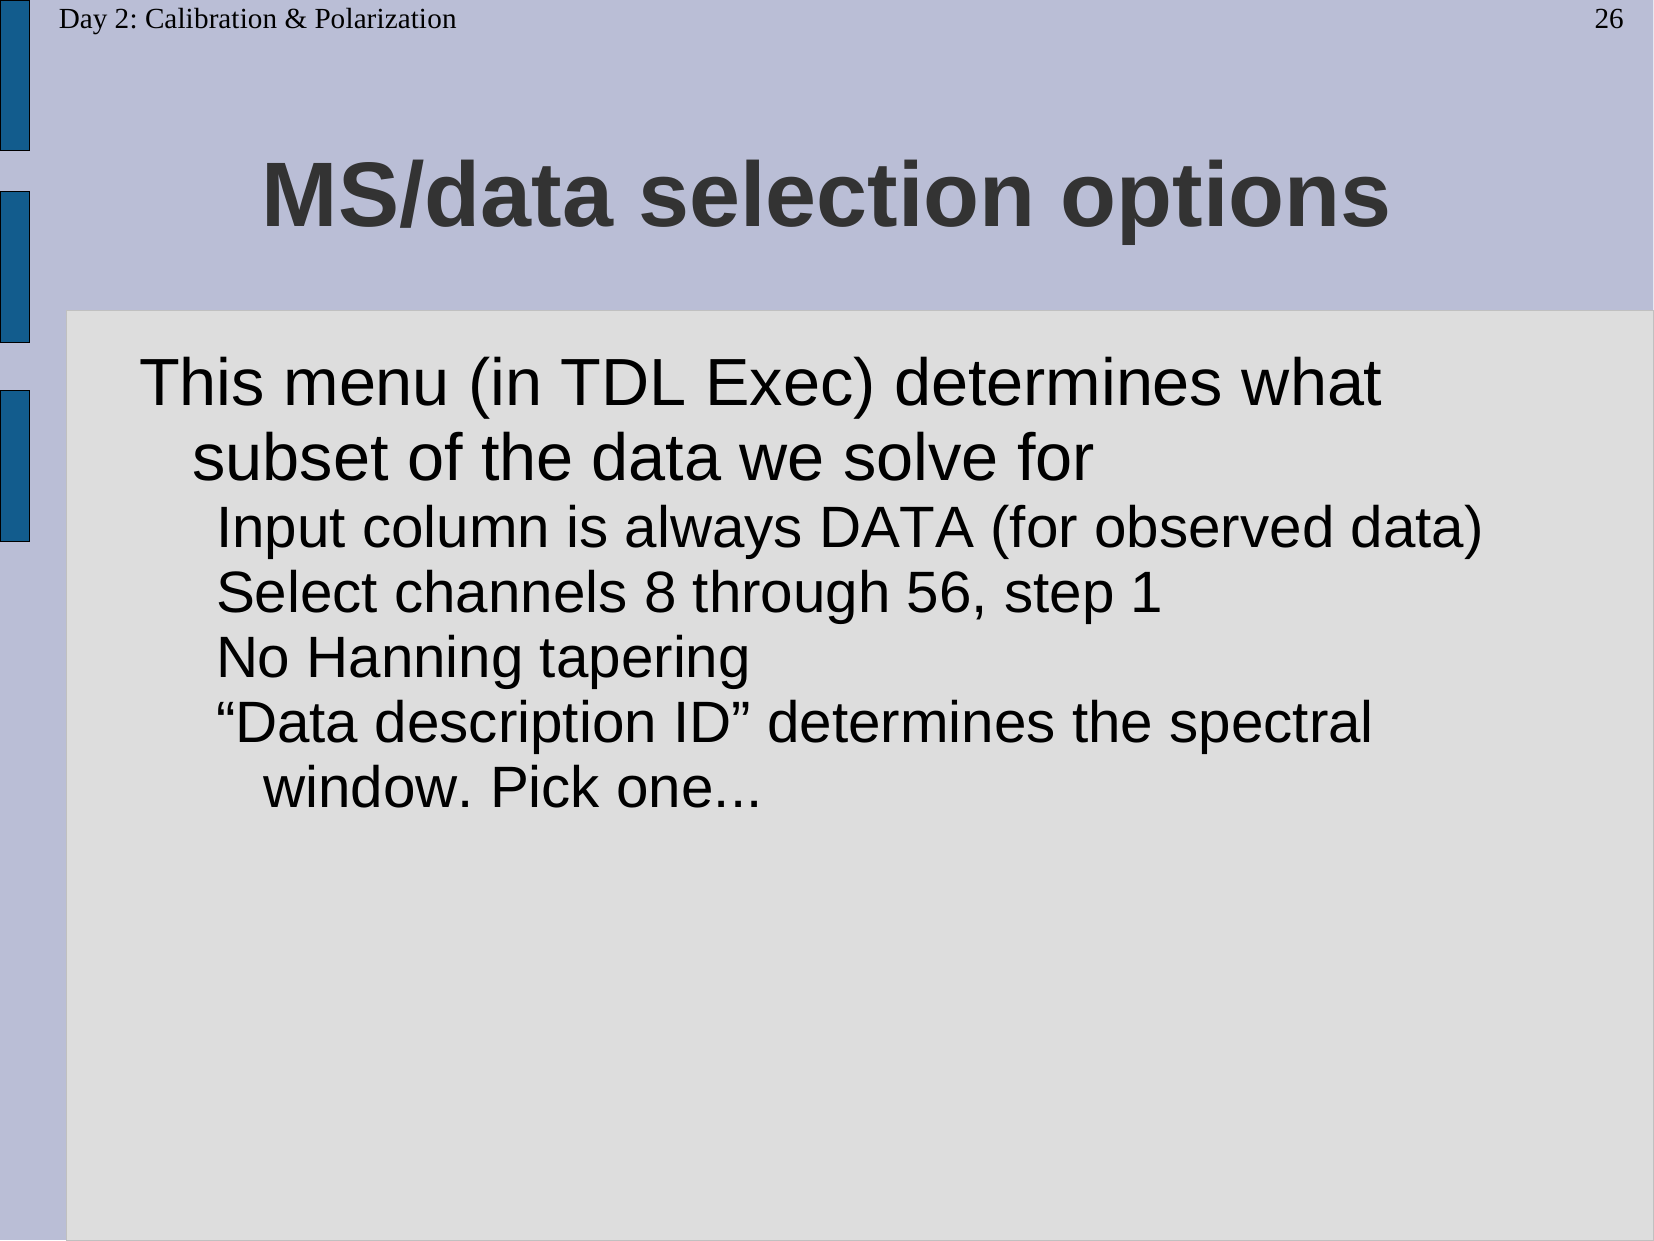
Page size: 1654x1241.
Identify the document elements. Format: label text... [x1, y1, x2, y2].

title MS/data selection options [121, 98, 1534, 291]
list This menu (in TDL Exec) determines what subset of the data we solve for Input column is always DATA (for observed data) Select channels 8 through 56, step 1 No Hanning tapering “Data description ID” determines the spectral window. Pick one... [121, 344, 1534, 1112]
